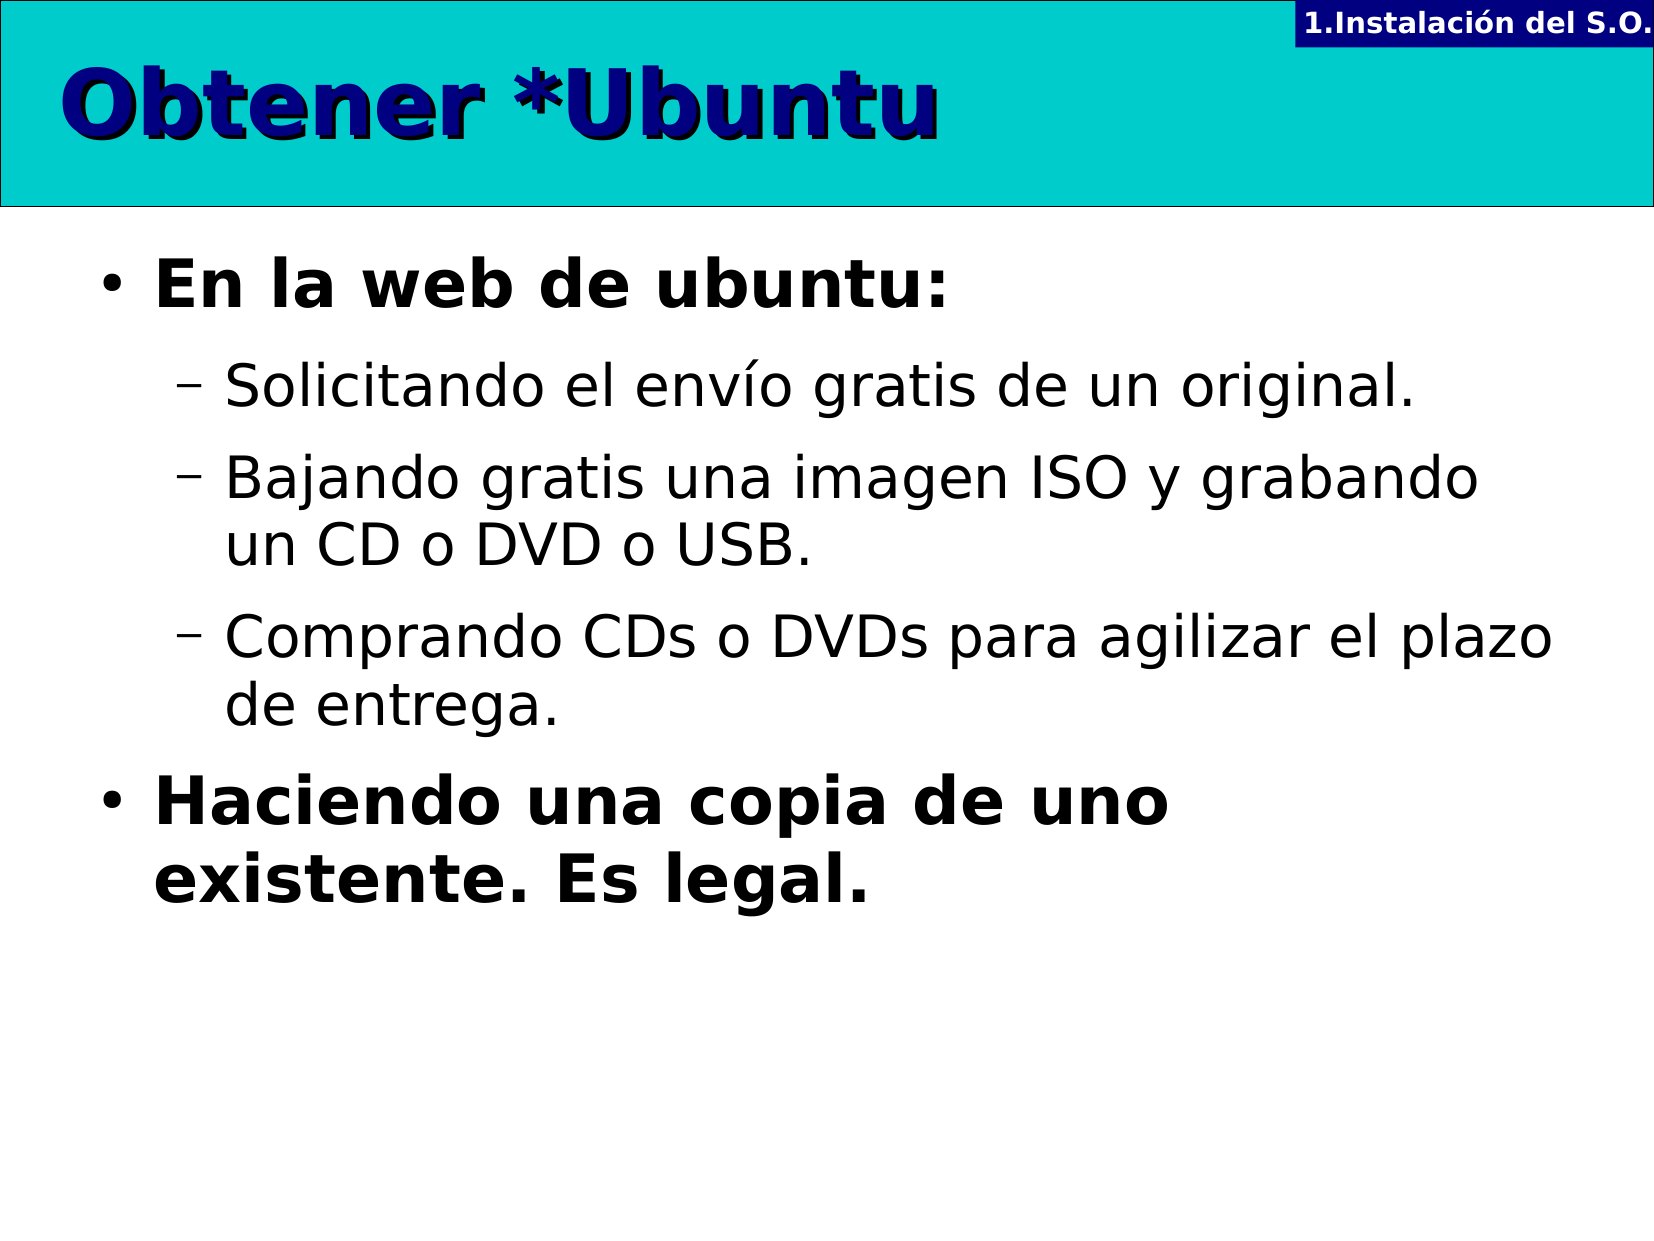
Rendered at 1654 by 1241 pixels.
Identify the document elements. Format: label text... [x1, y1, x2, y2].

title Obtener *Ubuntu [59, 14, 1654, 192]
text_box 1.Instalación del S.O. [1295, 0, 1654, 48]
list En la web de ubuntu: Solicitando el envío gratis de un original. Bajando gratis una imagen ISO y grabando un CD o DVD o USB. Comprando CDs o DVDs para agilizar el plazo de entrega. Haciendo una copia de uno existente. Es legal. [82, 245, 1571, 1109]
